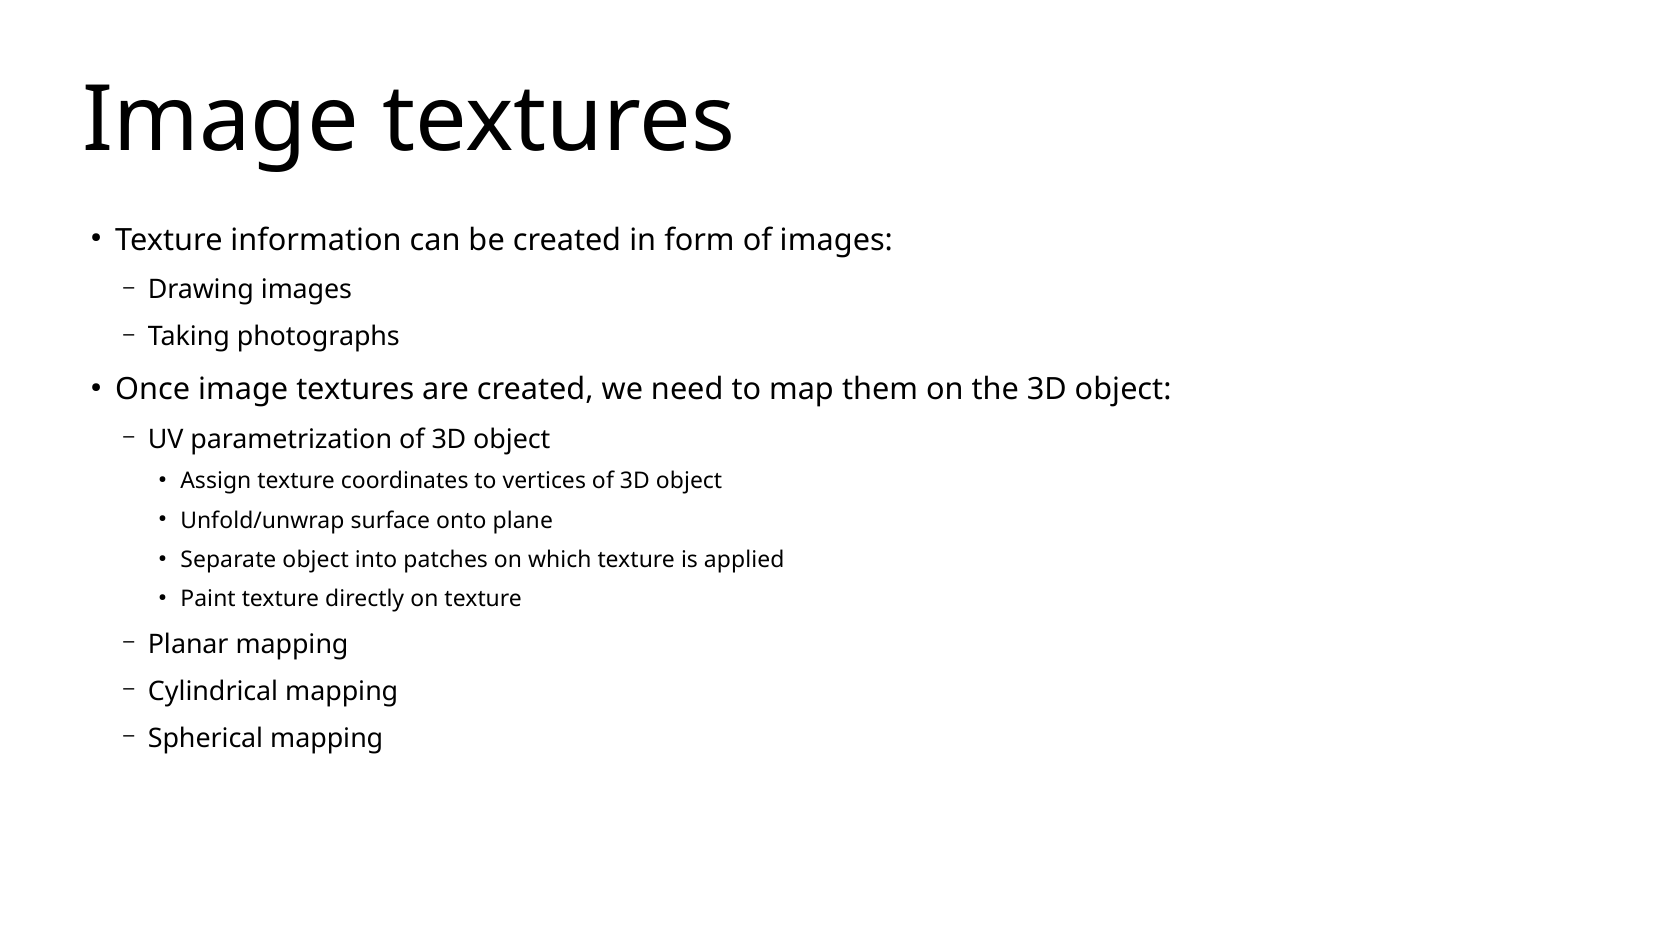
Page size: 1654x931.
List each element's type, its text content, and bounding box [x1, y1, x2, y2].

title Image textures [82, 37, 1571, 193]
list Texture information can be created in form of images: Drawing images Taking photographs Once image textures are created, we need to map them on the 3D object: UV parametrization of 3D object Assign texture coordinates to vertices of 3D object Unfold/unwrap surface onto plane Separate object into patches on which texture is applied Paint texture directly on texture Planar mapping Cylindrical mapping Spherical mapping [82, 217, 1571, 758]
